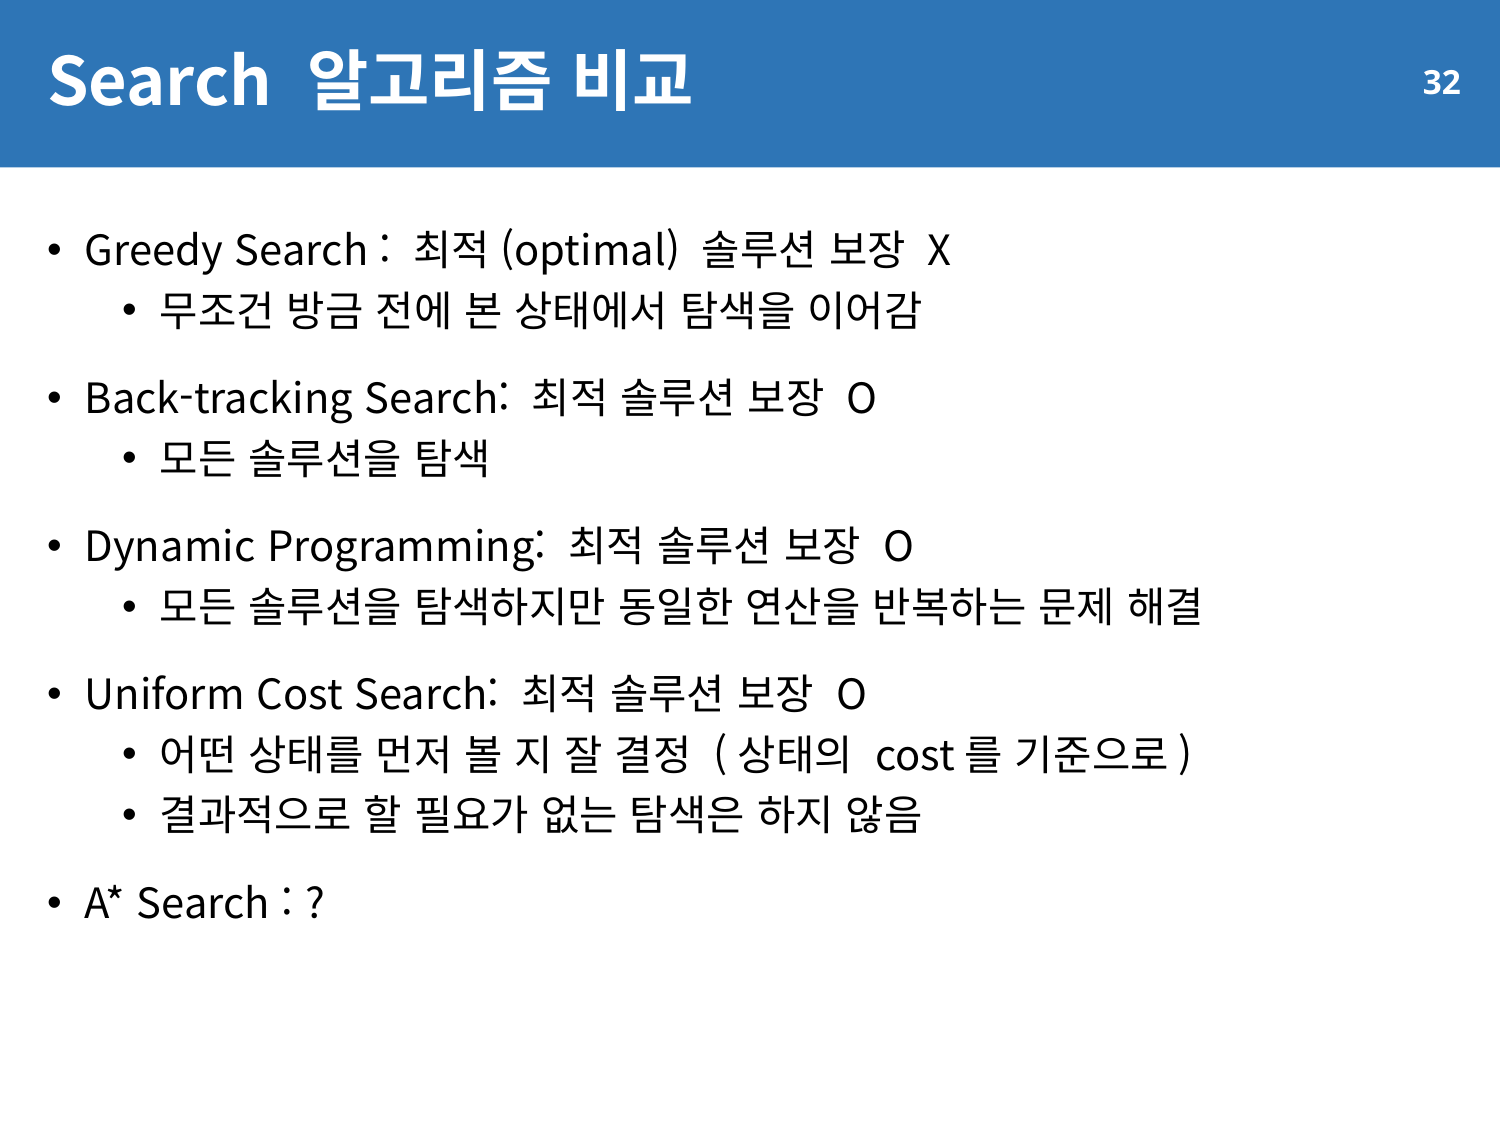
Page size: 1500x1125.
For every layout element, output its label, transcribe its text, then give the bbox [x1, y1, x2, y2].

title Search 알고리즘 비교 [32, 20, 1476, 148]
list Greedy Search : 최적(optimal) 솔루션 보장 X 무조건 방금 전에 본 상태에서 탐색을 이어감 Back-tracking Search: 최적 솔루션 보장 O 모든 솔루션을 탐색 Dynamic Programming: 최적 솔루션 보장 O 모든 솔루션을 탐색하지만 동일한 연산을 반복하는 문제 해결 Uniform Cost Search: 최적 솔루션 보장 O 어떤 상태를 먼저 볼 지 잘 결정 (상태의 cost를 기준으로) 결과적으로 할 필요가 없는 탐색은 하지 않음 A* Search : ? [32, 206, 1476, 1100]
slide_number <number> [1273, 53, 1476, 114]
